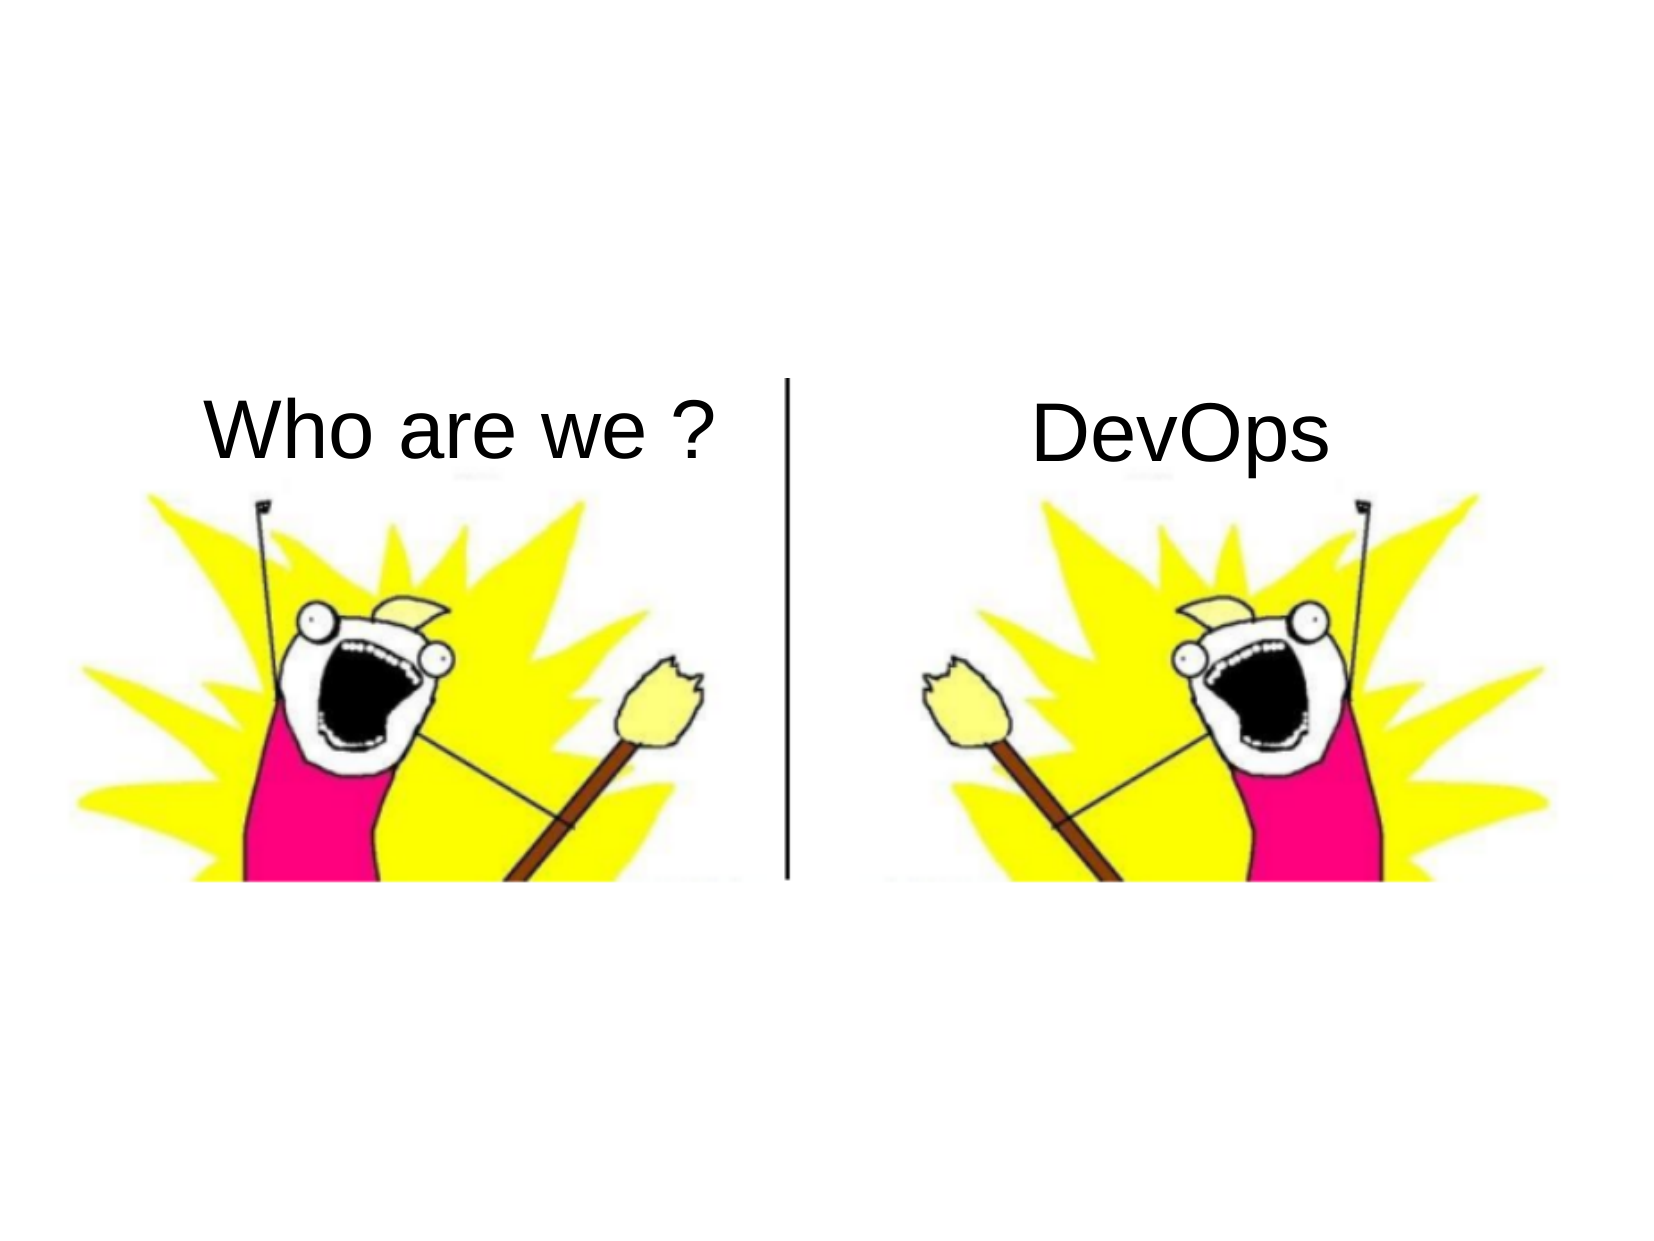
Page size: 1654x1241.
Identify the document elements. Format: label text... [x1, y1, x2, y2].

text_box DevOps [1015, 378, 1347, 487]
text_box Who are we ? [189, 376, 733, 485]
picture [29, 378, 1639, 895]
